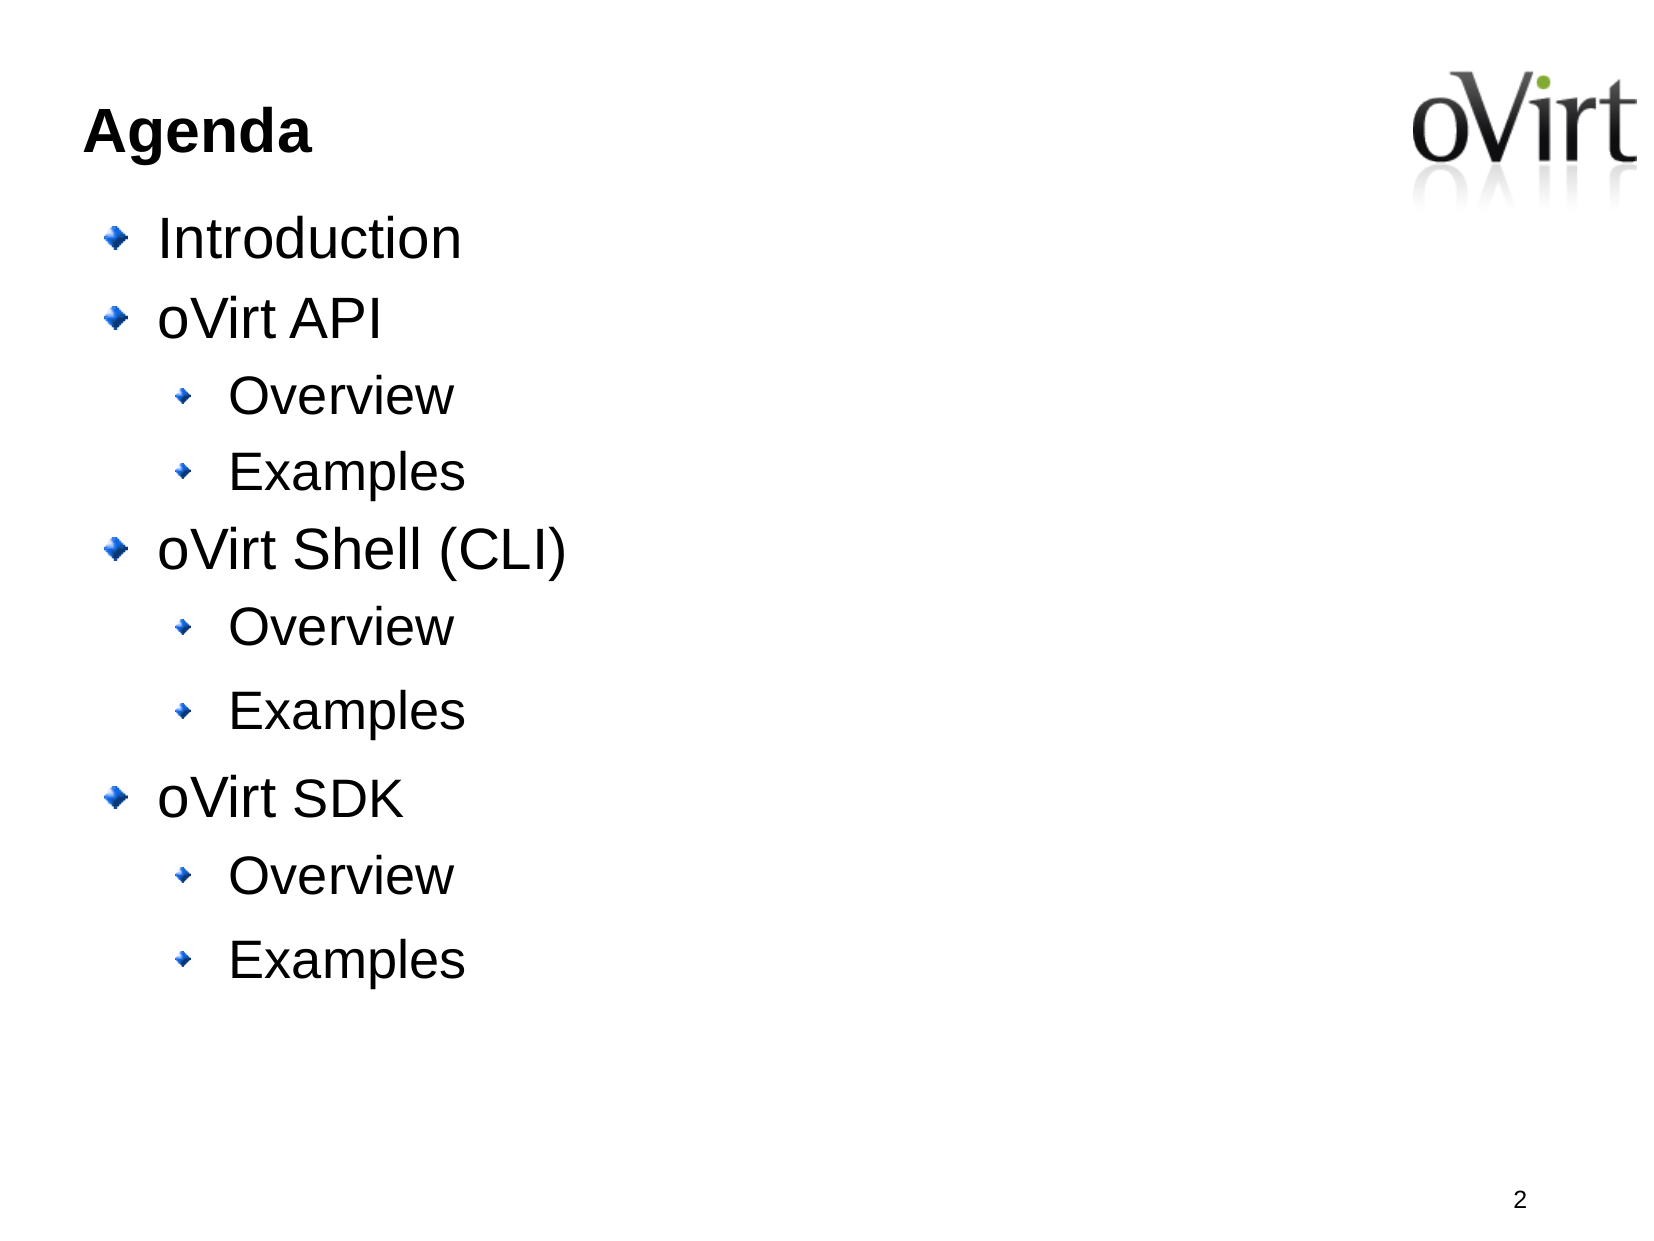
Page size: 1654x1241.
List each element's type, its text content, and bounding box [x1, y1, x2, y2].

list Introduction oVirt API Overview Examples oVirt Shell (CLI) Overview Examples oVirt SDK Overview Examples [86, 162, 1163, 1065]
title Agenda [82, 37, 1571, 226]
picture [1571, 63, 1637, 212]
